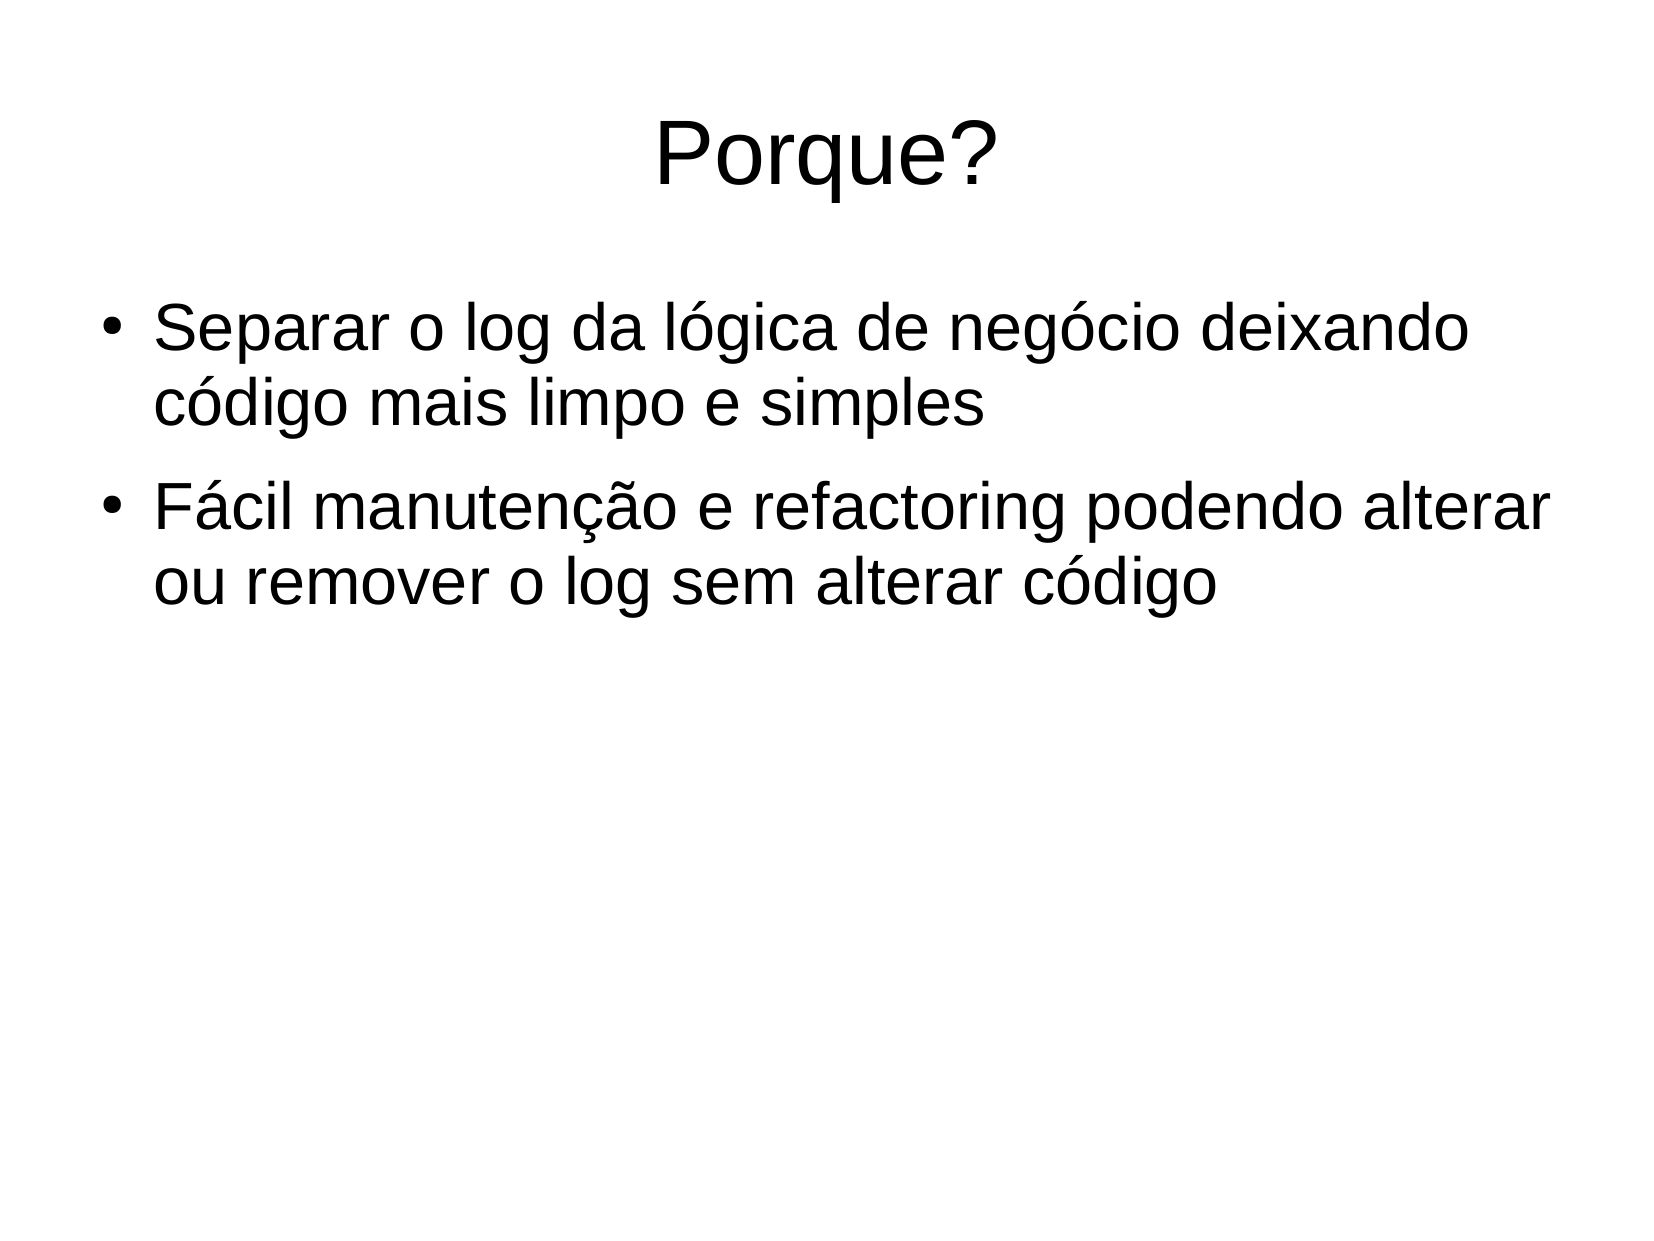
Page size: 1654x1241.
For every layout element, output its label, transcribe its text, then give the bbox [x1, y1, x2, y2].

title Porque? [82, 49, 1571, 257]
list Separar o log da lógica de negócio deixando código mais limpo e simples Fácil manutenção e refactoring podendo alterar ou remover o log sem alterar código [82, 290, 1571, 1010]
